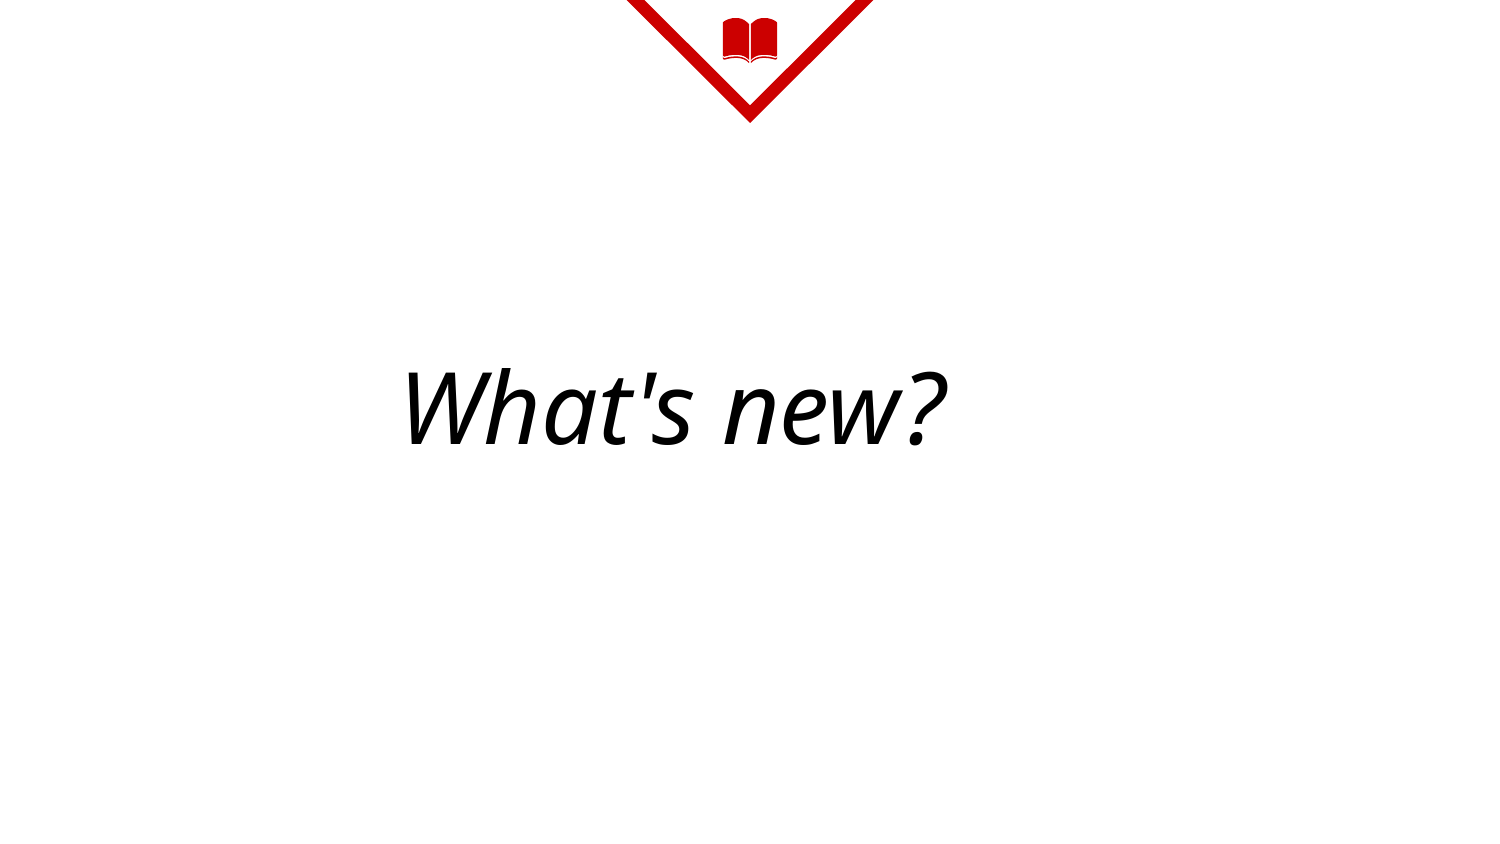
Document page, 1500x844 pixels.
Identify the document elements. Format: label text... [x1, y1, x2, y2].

text_box [722, 18, 778, 64]
title What's new? [383, 330, 1500, 419]
